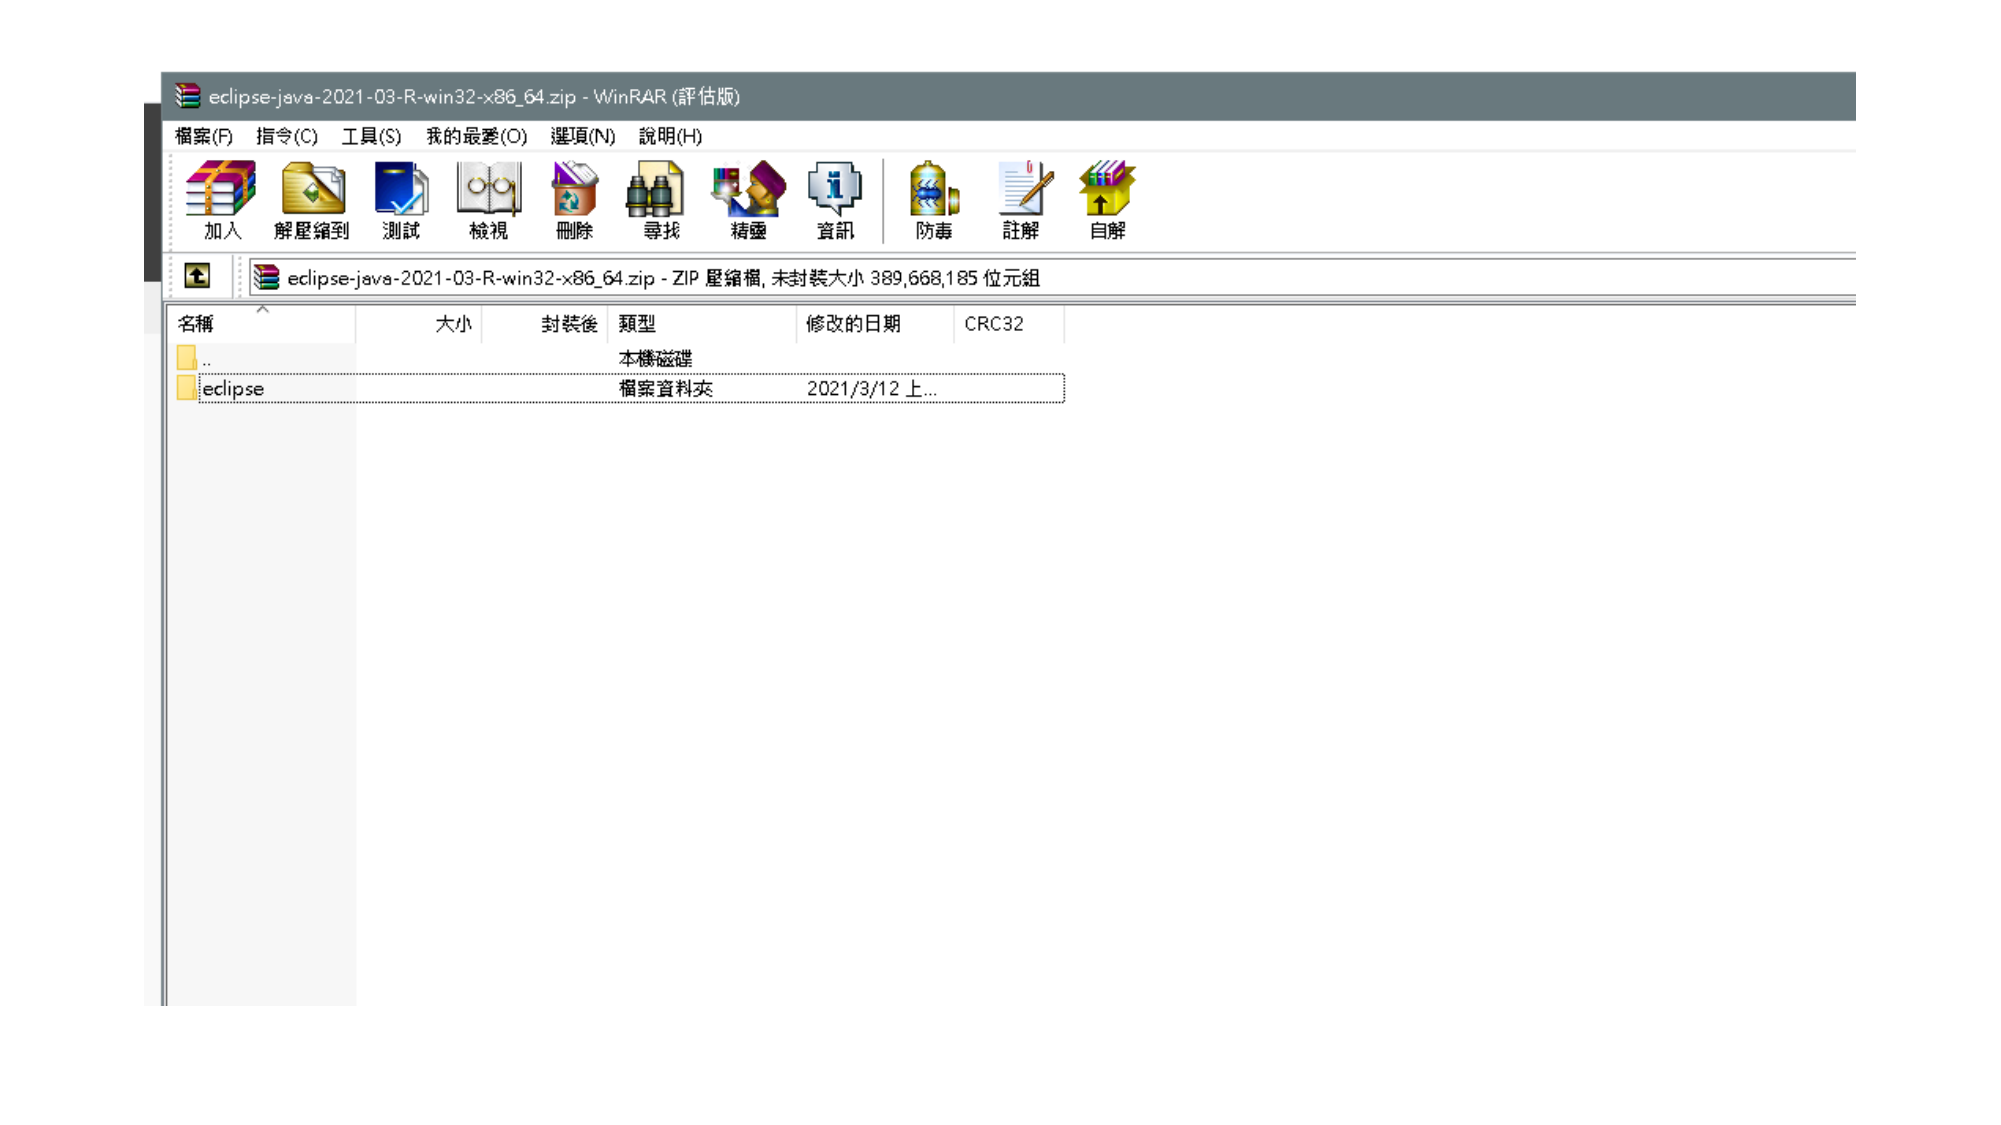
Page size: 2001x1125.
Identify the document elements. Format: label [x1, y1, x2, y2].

picture [144, 47, 1856, 1006]
